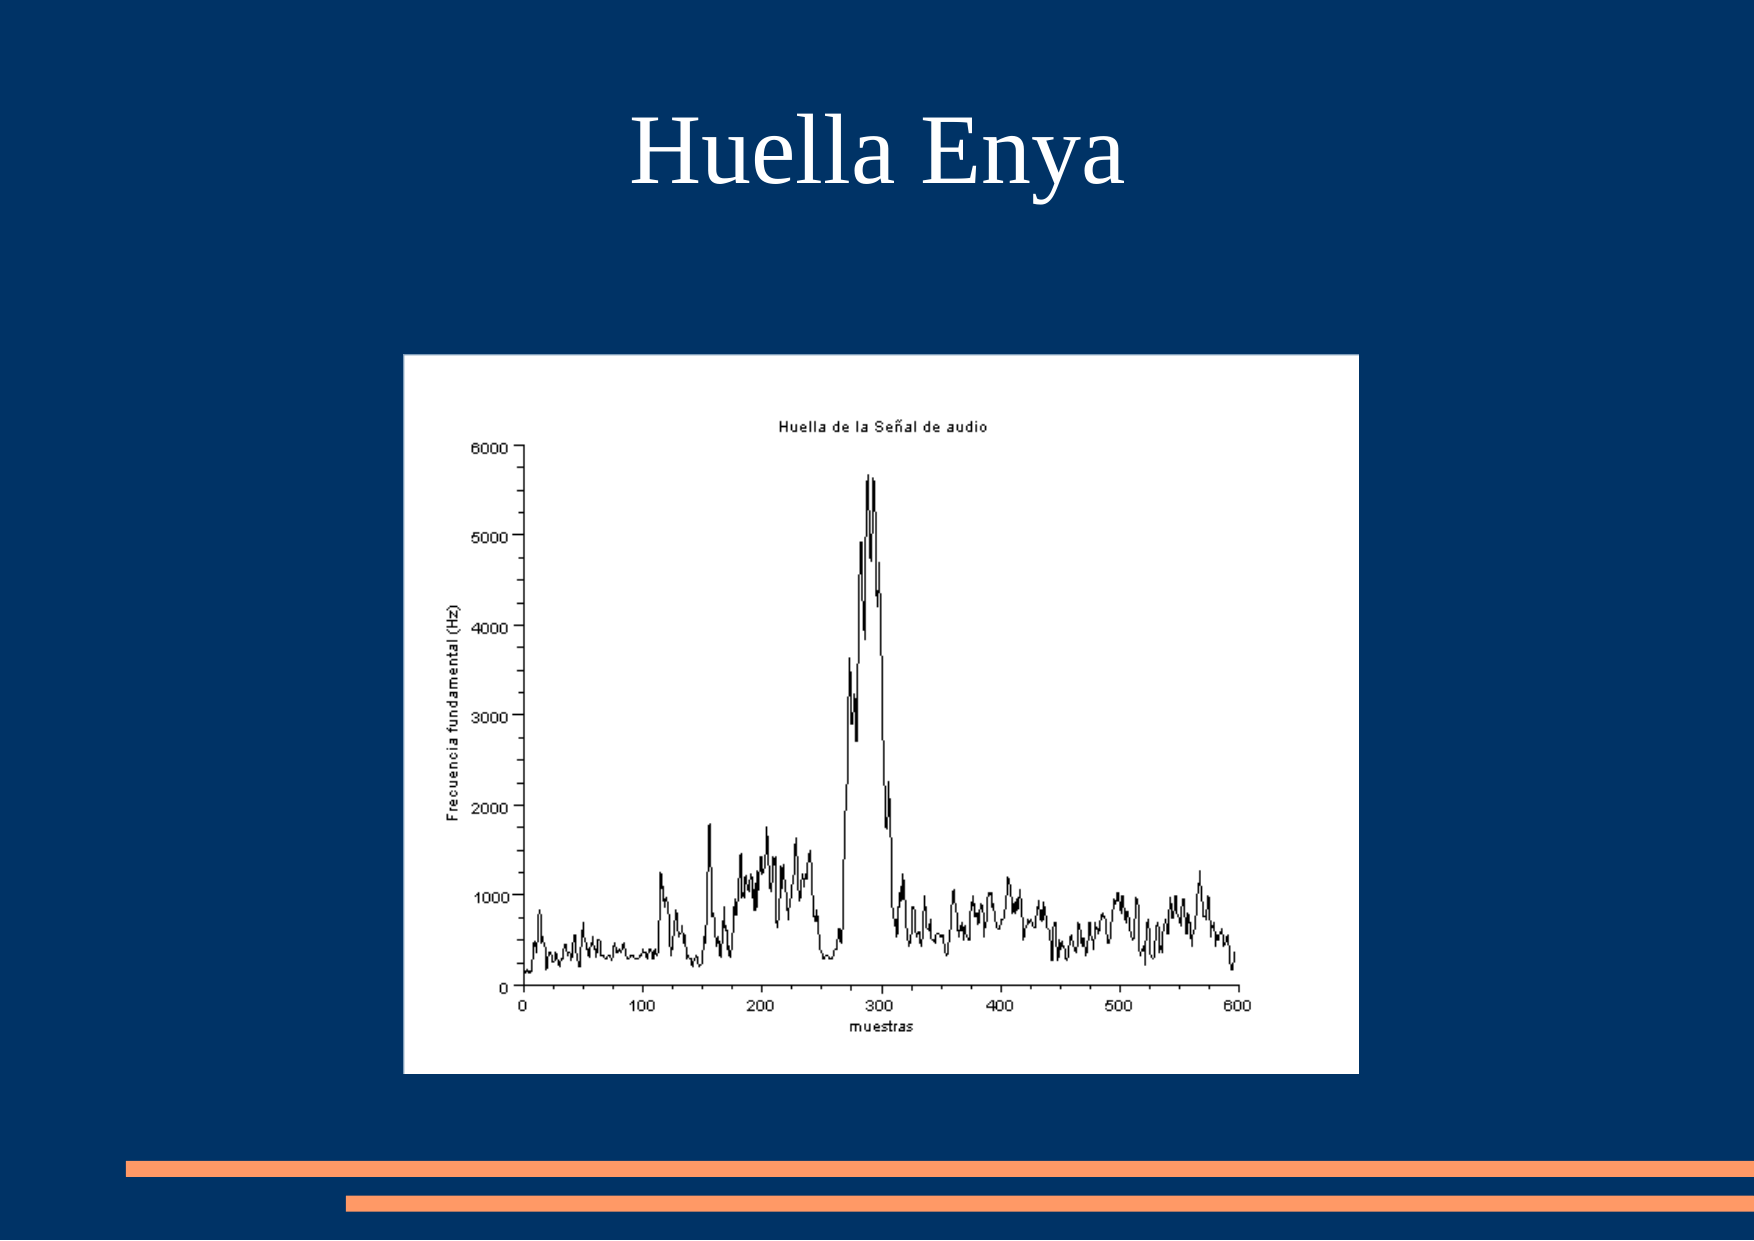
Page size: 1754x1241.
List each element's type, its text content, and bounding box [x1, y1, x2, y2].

chart [128, 322, 1656, 1133]
picture [403, 354, 1359, 1074]
title Huella Enya [128, 46, 1627, 254]
